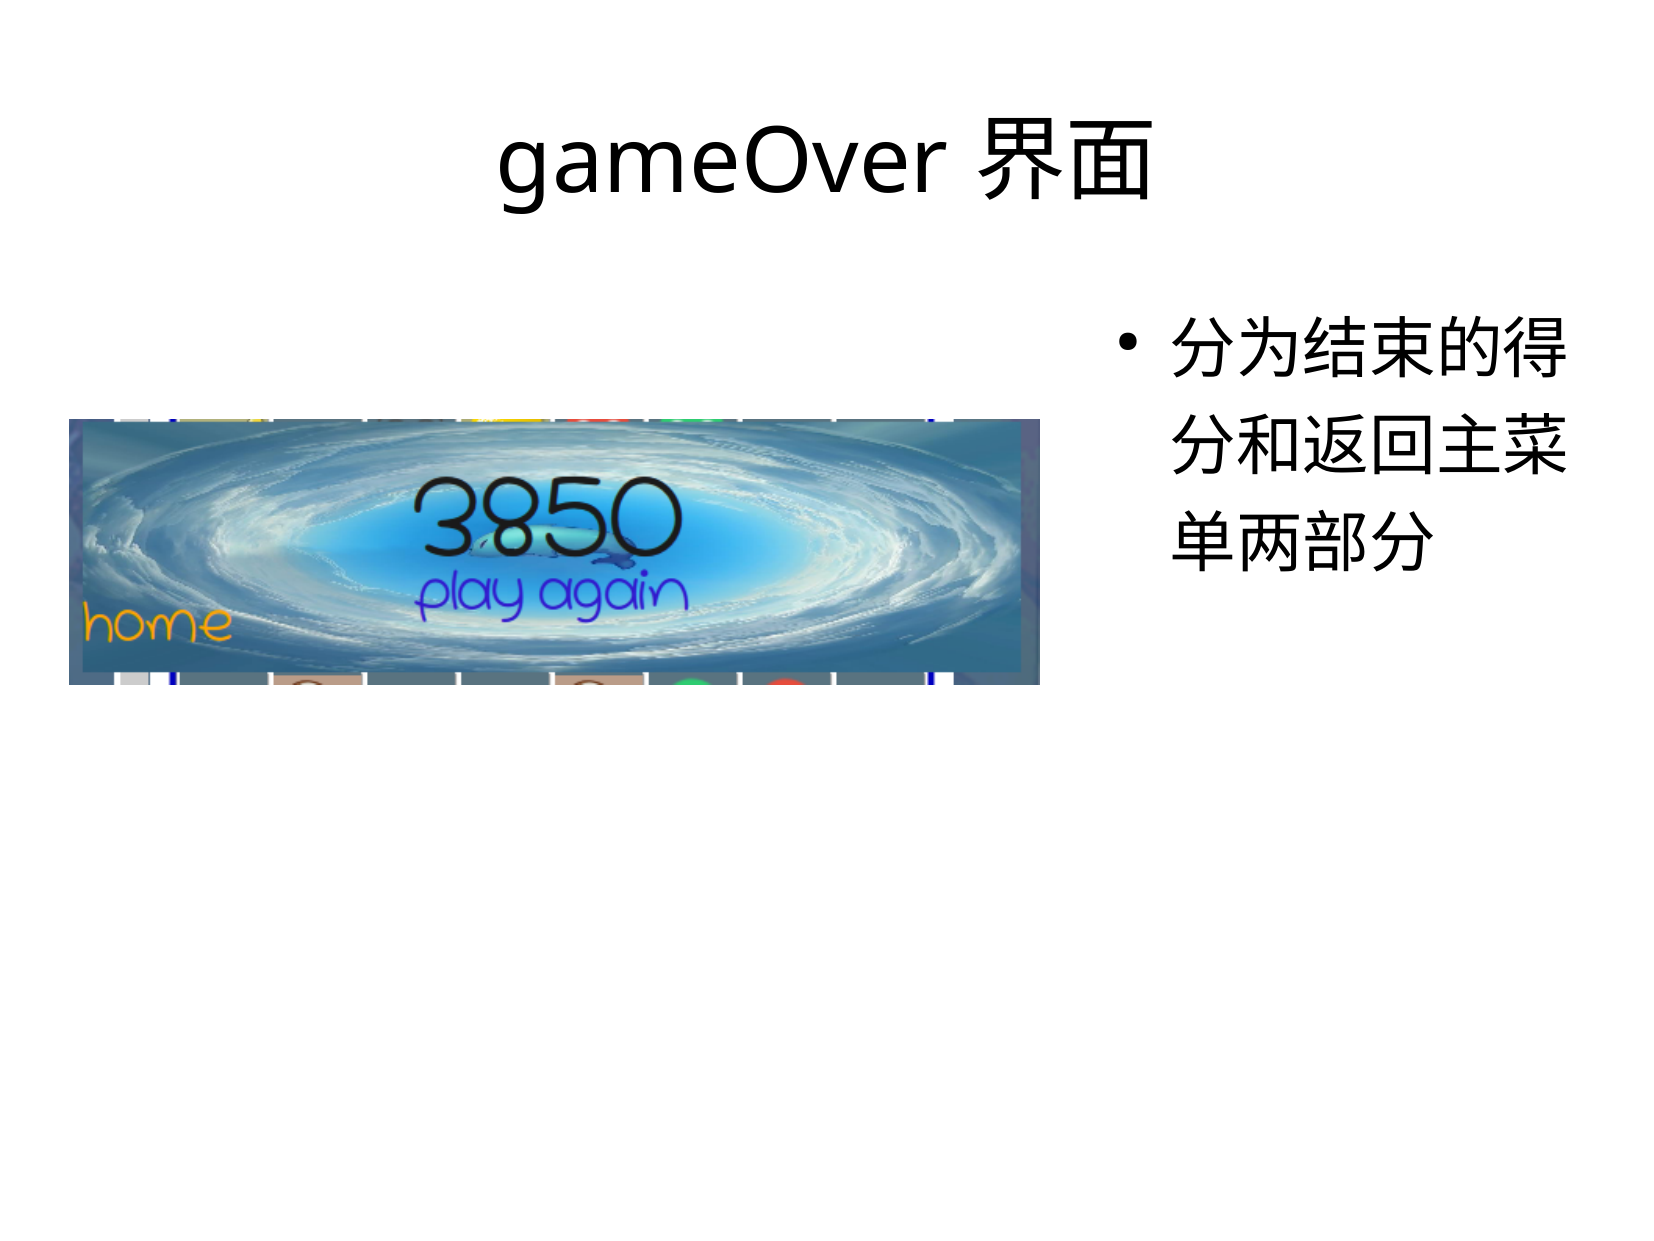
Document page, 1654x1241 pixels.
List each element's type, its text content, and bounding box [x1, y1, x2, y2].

picture [69, 419, 1040, 686]
title gameOver界面 [82, 49, 1571, 257]
list 分为结束的得分和返回主菜单两部分 [1098, 295, 1630, 1015]
